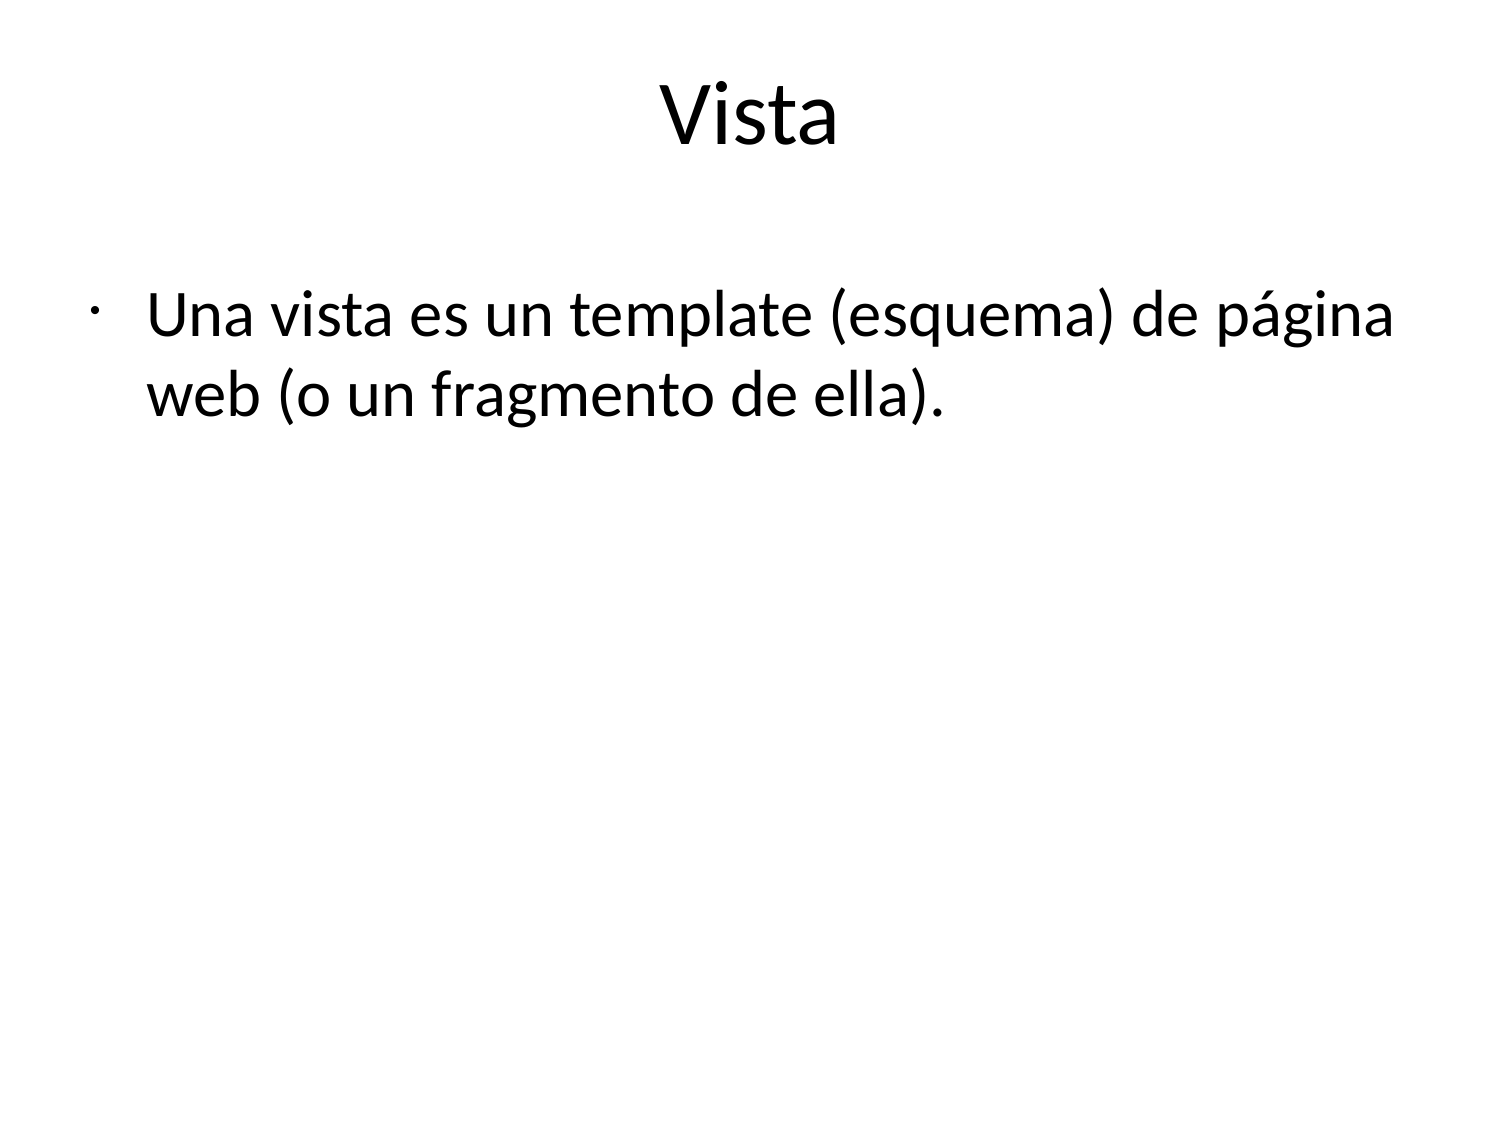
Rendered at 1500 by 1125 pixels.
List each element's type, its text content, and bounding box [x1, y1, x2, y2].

list Una vista es un template (esquema) de página web (o un fragmento de ella). [75, 262, 1425, 1005]
title Vista [75, 45, 1425, 233]
